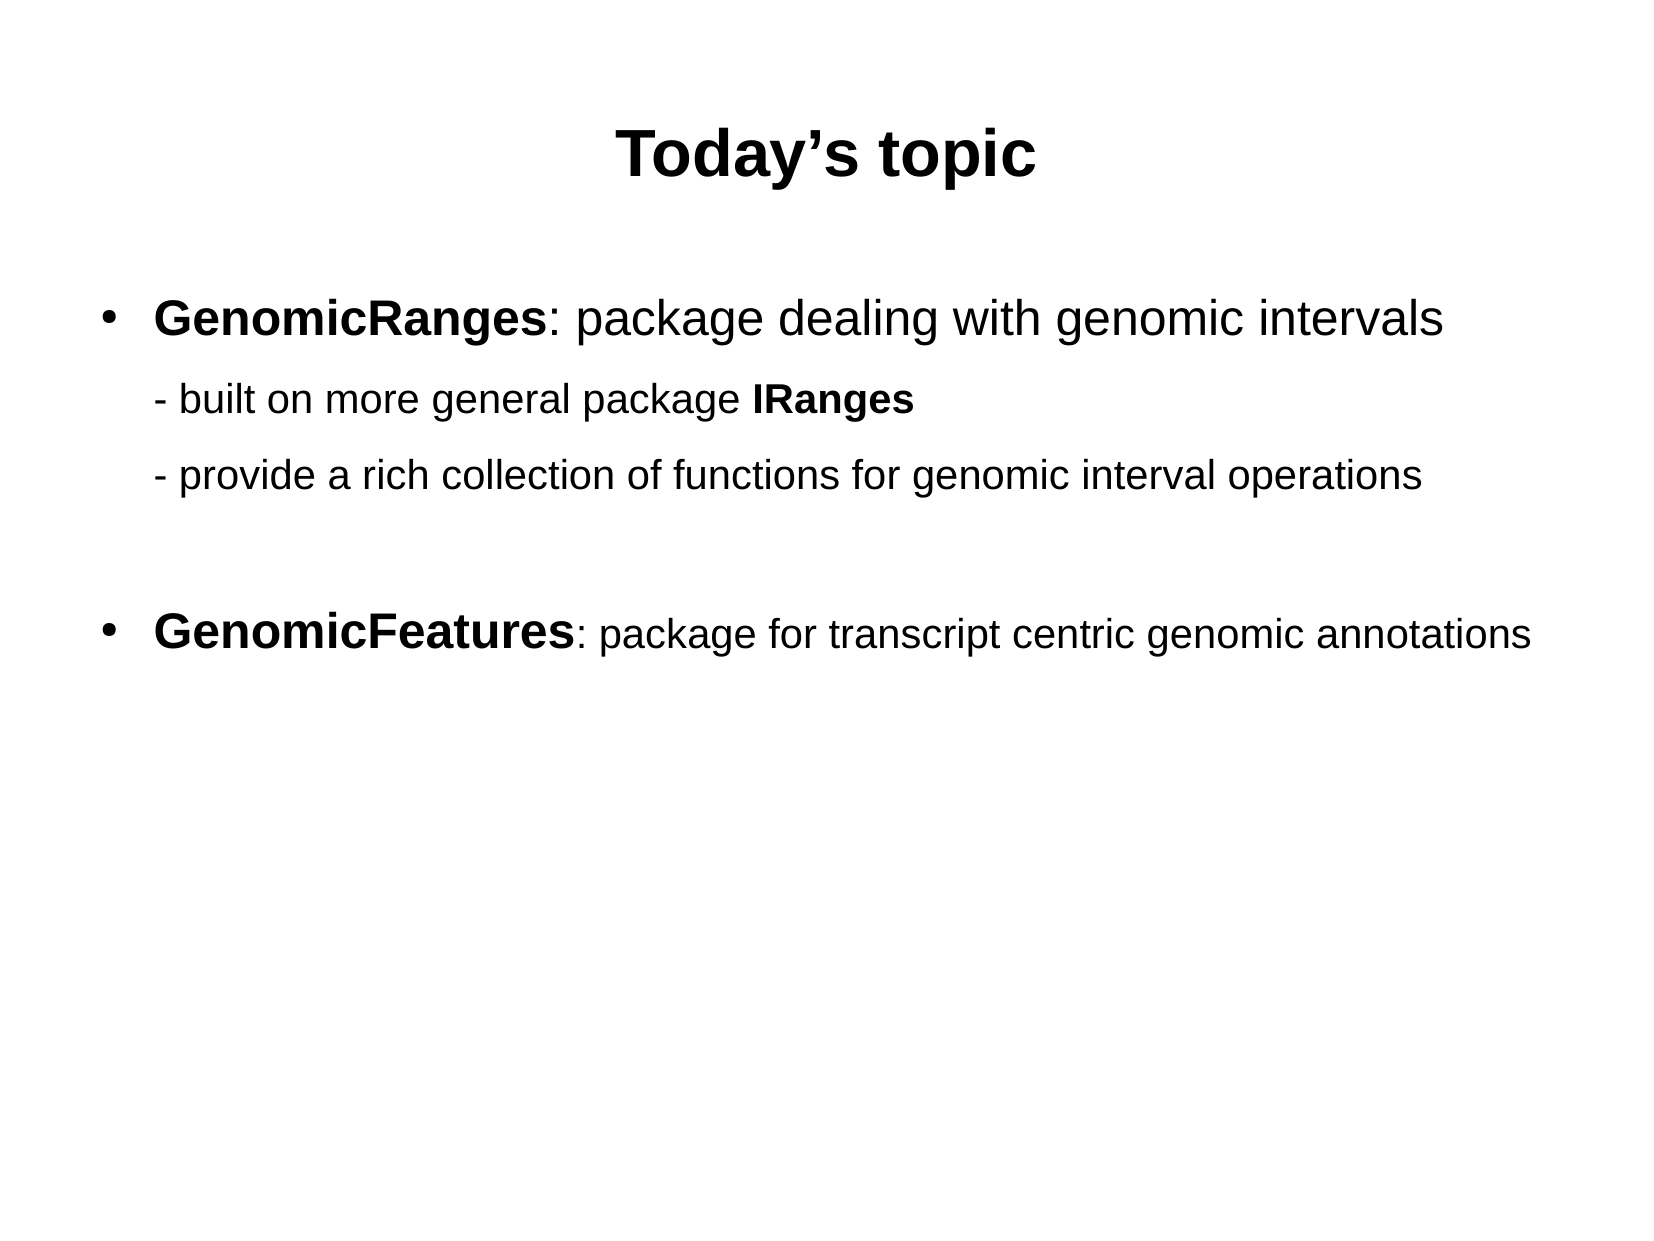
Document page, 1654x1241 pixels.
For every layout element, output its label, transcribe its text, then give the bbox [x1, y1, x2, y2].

list GenomicRanges: package dealing with genomic intervals - built on more general package IRanges - provide a rich collection of functions for genomic interval operations GenomicFeatures: package for transcript centric genomic annotations [82, 290, 1571, 1010]
title Today’s topic [82, 49, 1571, 257]
